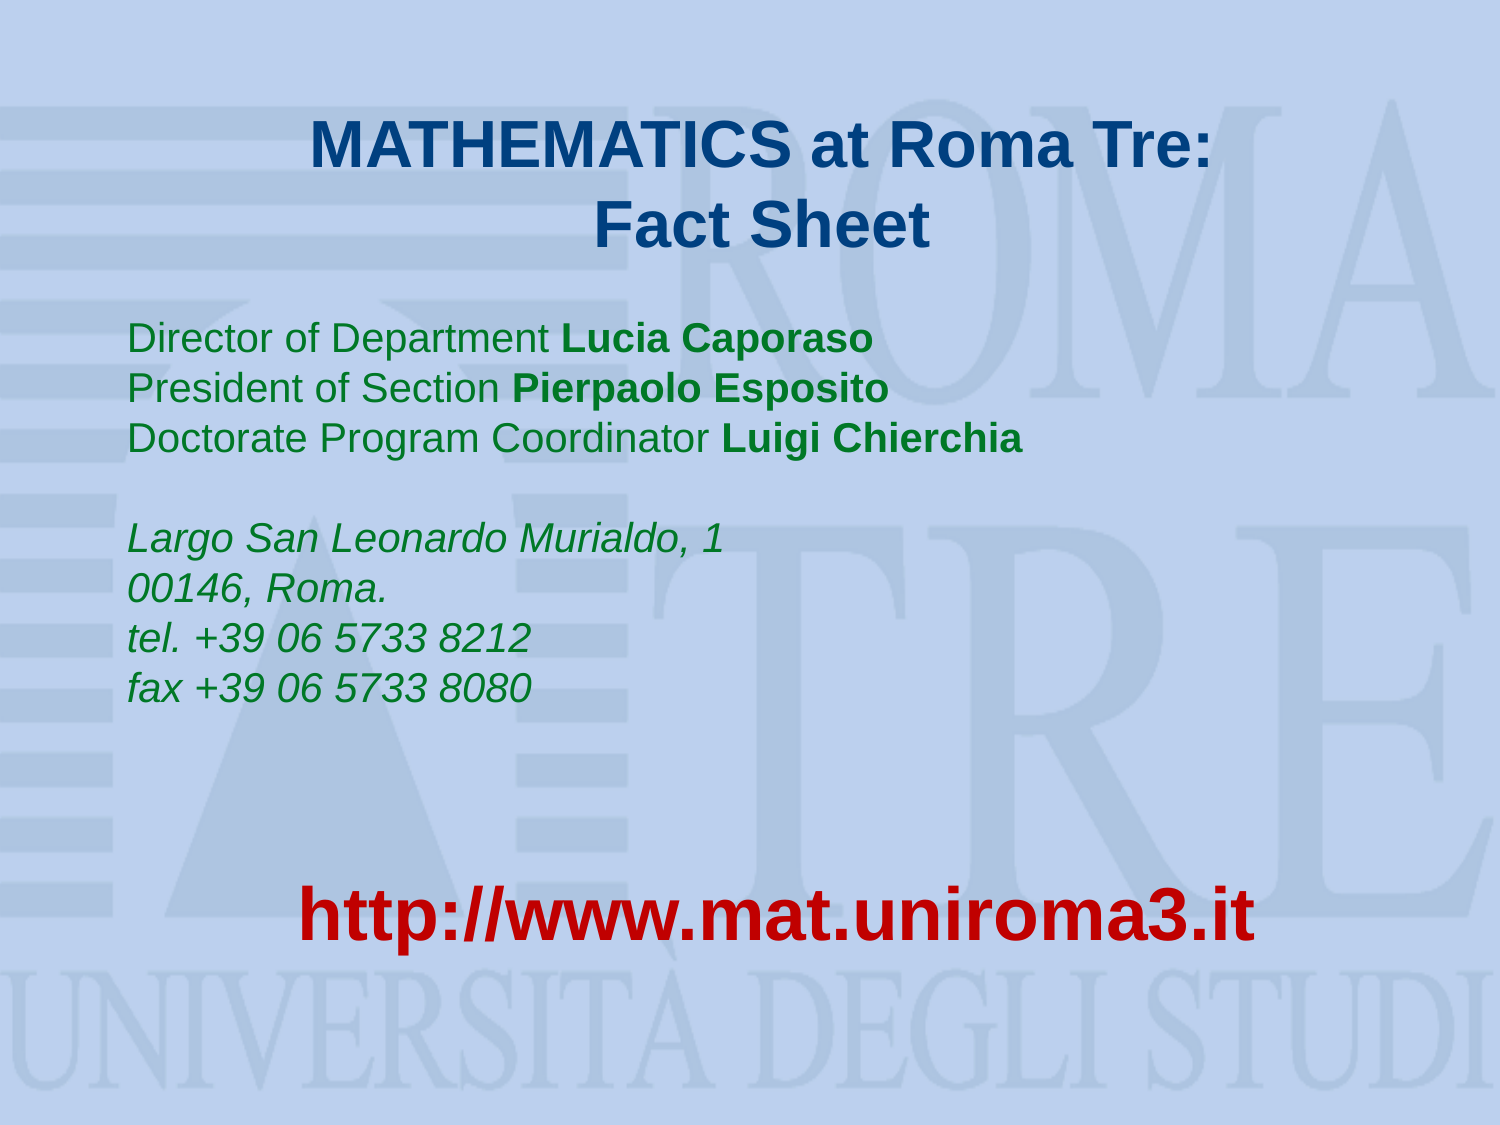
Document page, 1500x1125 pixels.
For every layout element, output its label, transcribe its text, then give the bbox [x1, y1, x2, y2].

text_box Director of Department Lucia Caporaso President of Section Pierpaolo Esposito Doctorate Program Coordinator Luigi Chierchia Largo San Leonardo Murialdo, 1 00146, Roma. tel. +39 06 5733 8212 fax +39 06 5733 8080 [112, 302, 1163, 663]
text_box http://www.mat.uniroma3.it [282, 857, 1272, 963]
text_box MATHEMATICS at Roma Tre: Fact Sheet [124, 87, 1400, 275]
picture [0, 0, 1500, 1125]
